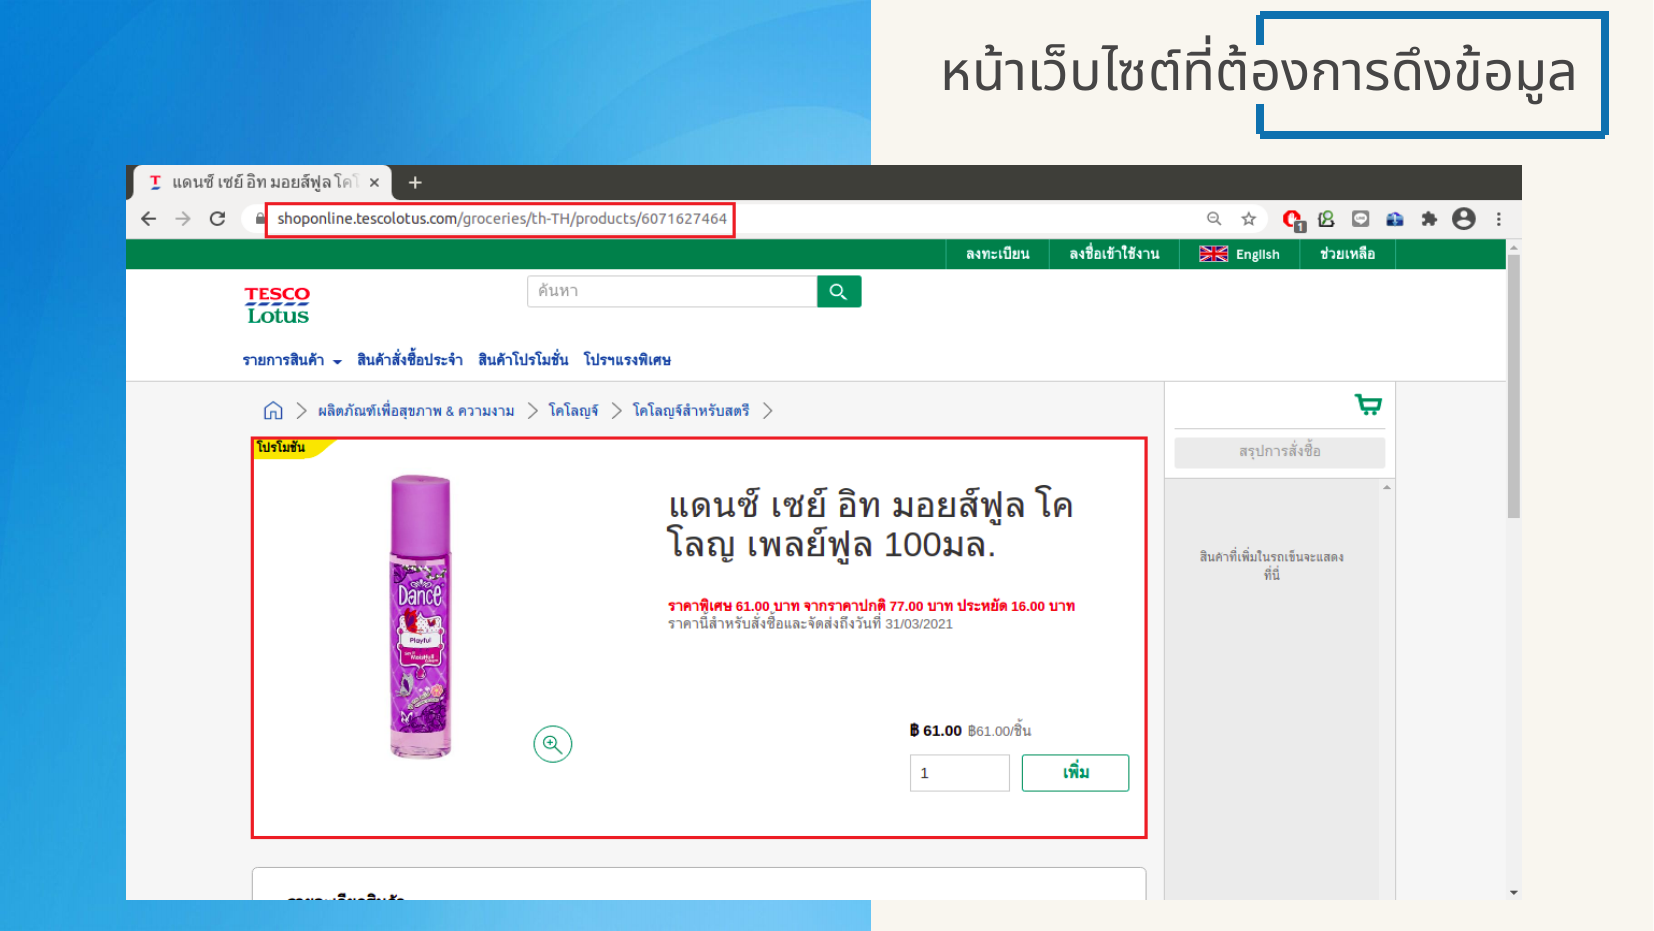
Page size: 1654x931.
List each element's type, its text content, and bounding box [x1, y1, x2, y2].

title หน้าเว็บไซต์ที่ต้องการดึงข้อมูล [940, 0, 1646, 156]
picture [0, 0, 1654, 931]
